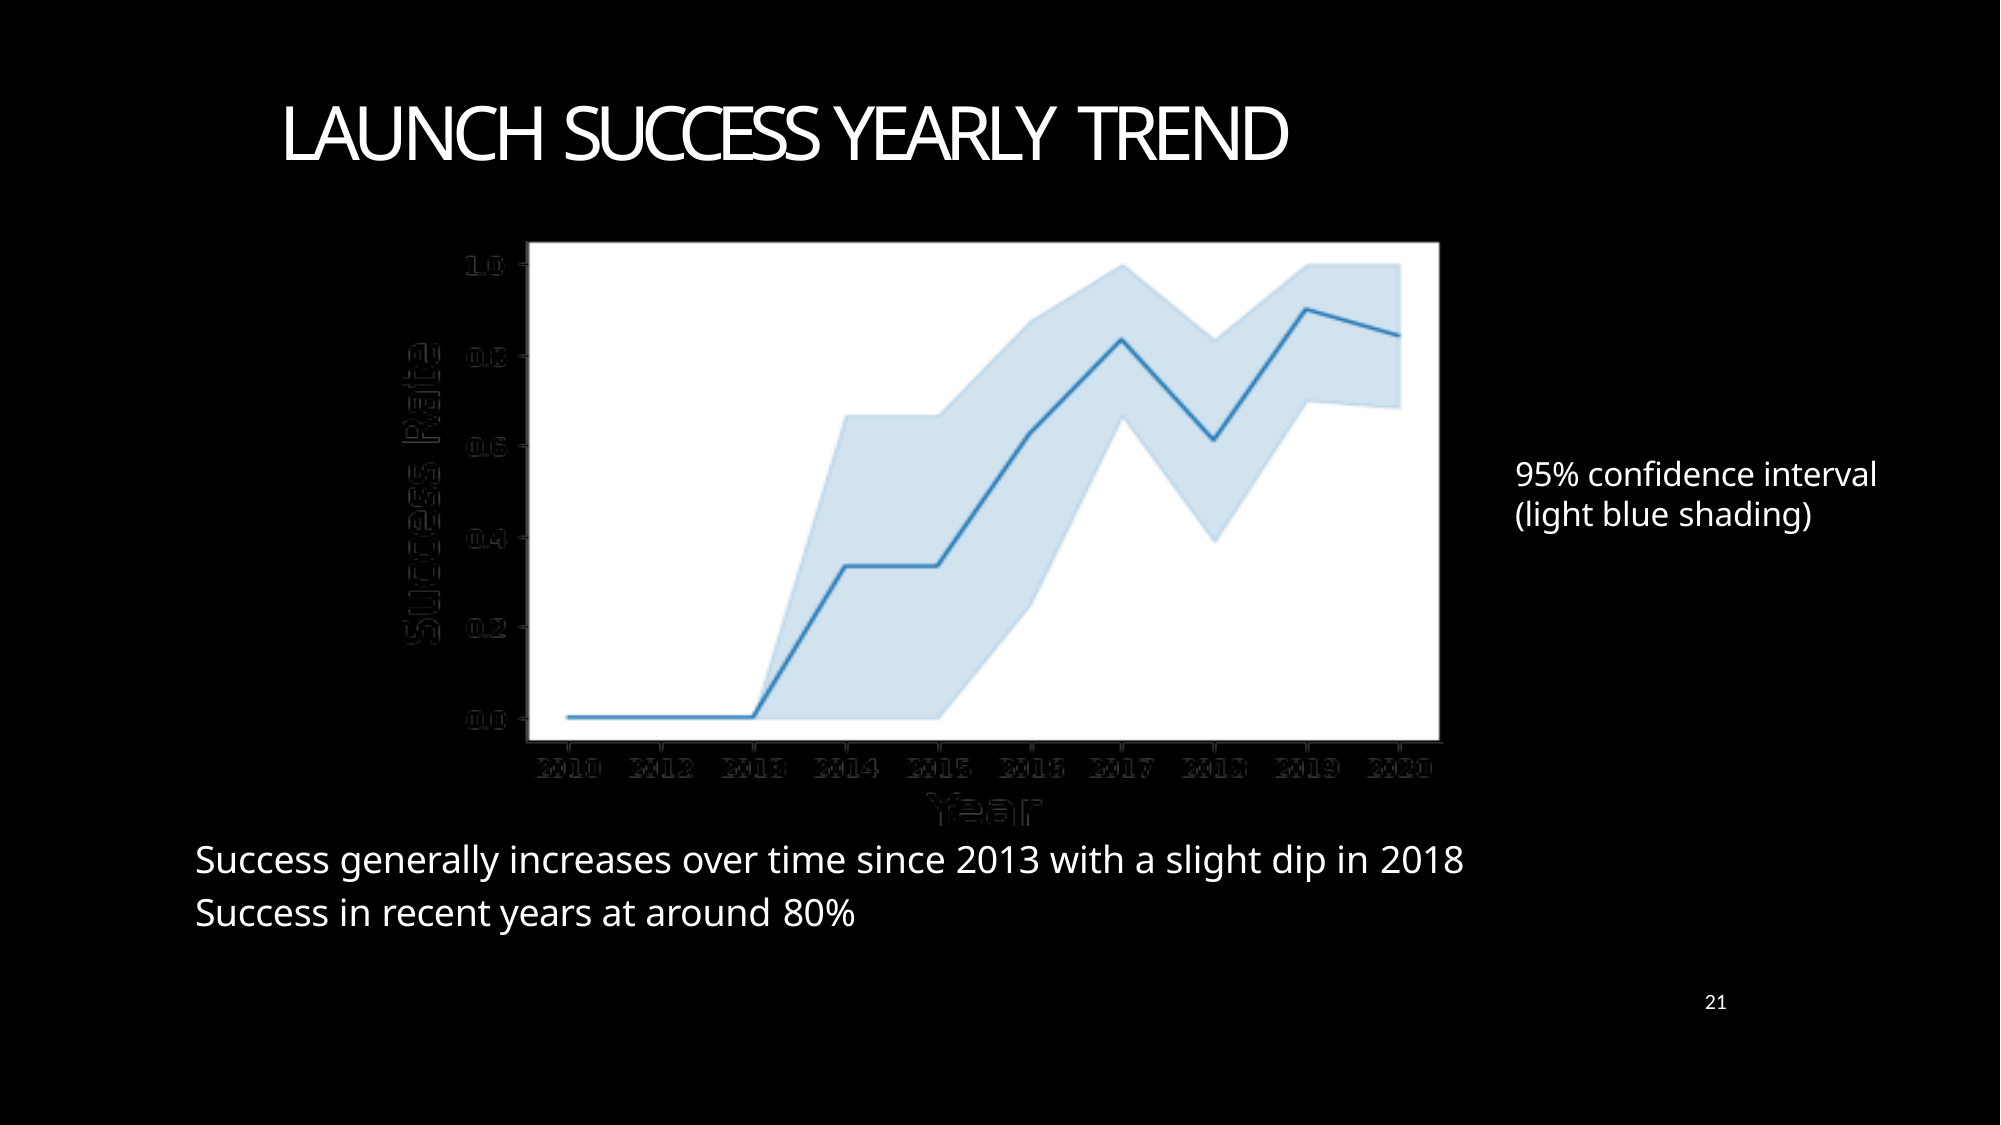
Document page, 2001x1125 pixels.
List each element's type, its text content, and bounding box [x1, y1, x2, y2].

title Launch Success Yearly Trend [192, 82, 1379, 177]
slide_number 17 [1698, 979, 1788, 1026]
text_box [402, 241, 1443, 826]
text_box 95% confidence interval (light blue shading) [1512, 451, 1932, 534]
text_box Success generally increases over time since 2013 with a slight dip in 2018 Success in recent years at around 80% [192, 825, 1652, 936]
